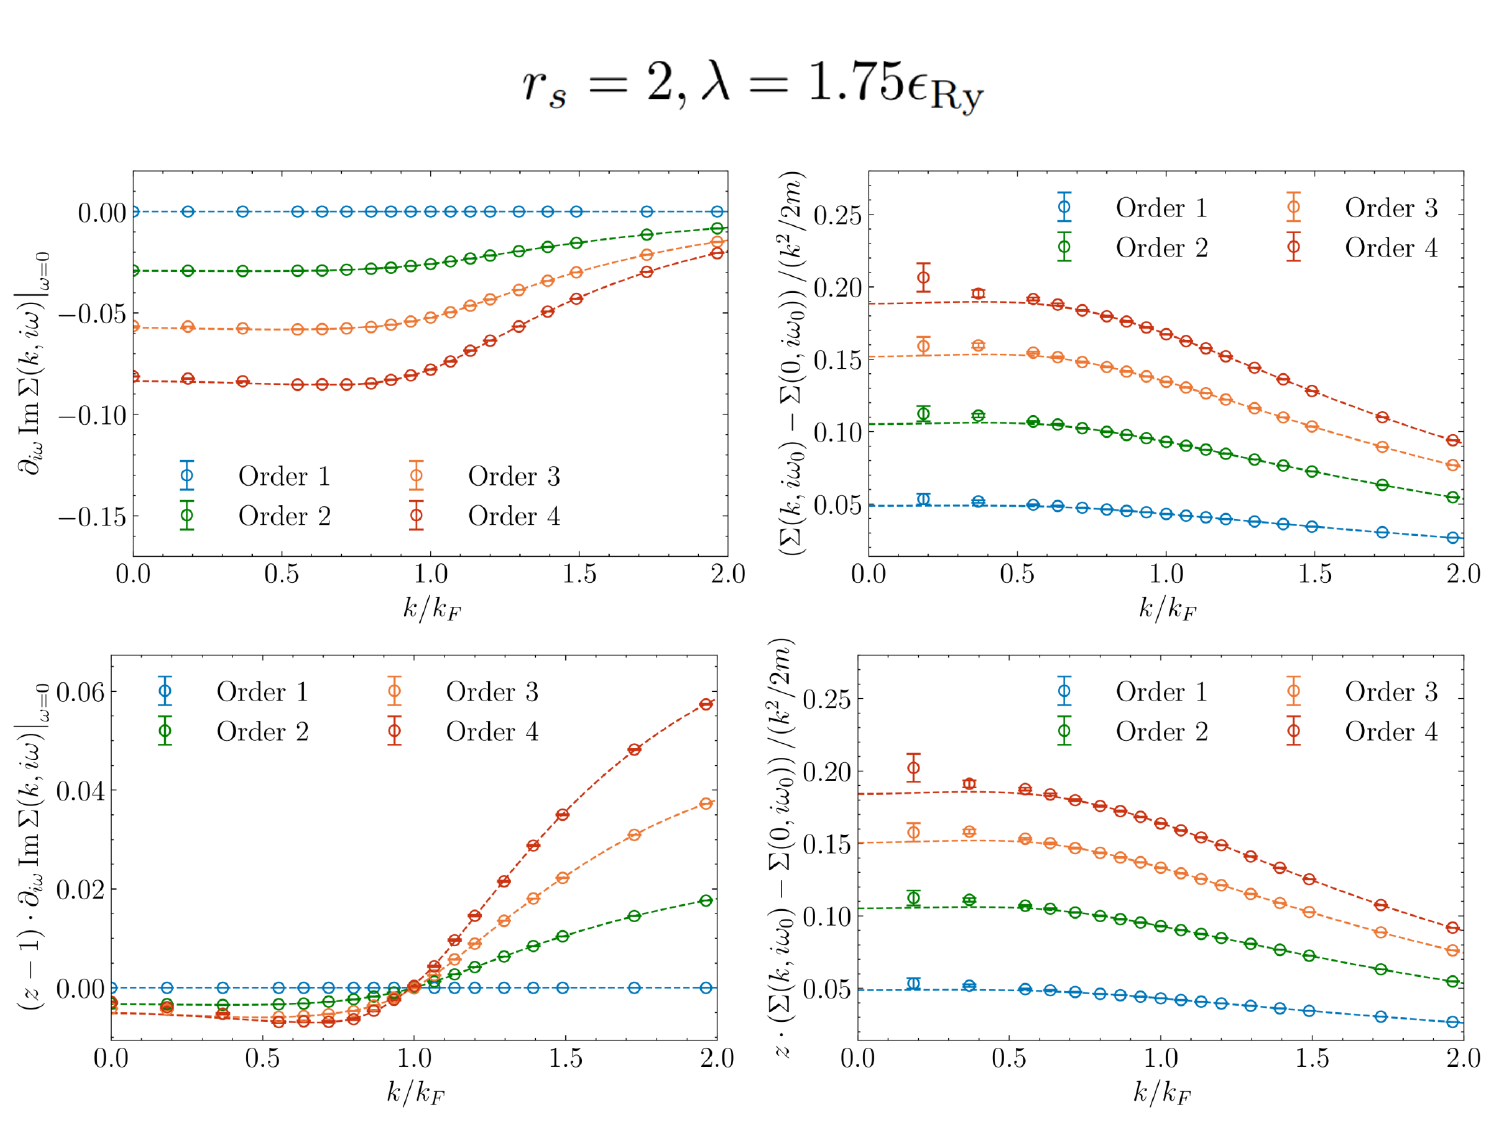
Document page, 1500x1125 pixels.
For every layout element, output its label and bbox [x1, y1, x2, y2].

picture [8, 164, 1486, 1112]
picture [507, 44, 993, 136]
